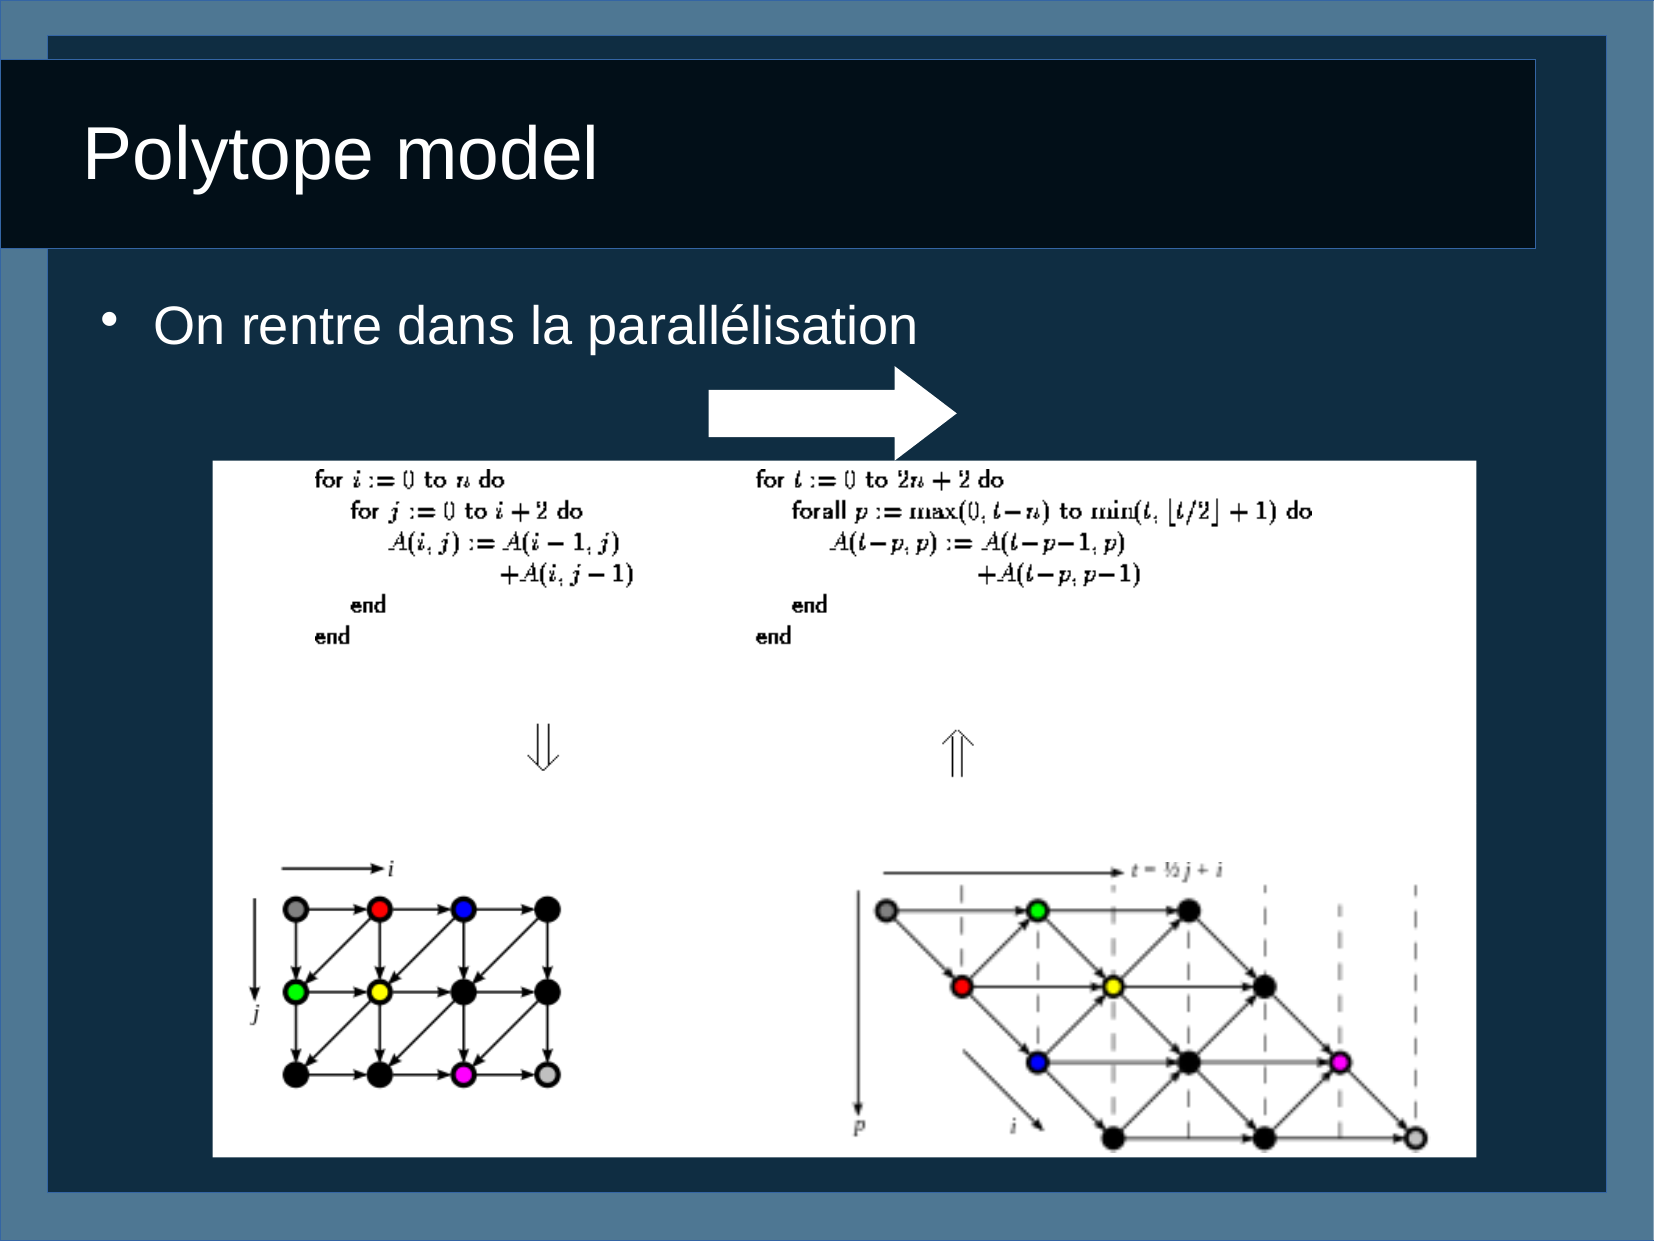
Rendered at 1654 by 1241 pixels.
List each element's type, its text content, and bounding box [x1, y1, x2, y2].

picture [236, 850, 580, 1102]
title Polytope model [82, 94, 1264, 213]
list On rentre dans la parallélisation [82, 295, 1571, 1015]
picture [850, 862, 1431, 1153]
picture [315, 469, 1312, 803]
text_box [708, 366, 957, 461]
text_box [212, 803, 1477, 1158]
